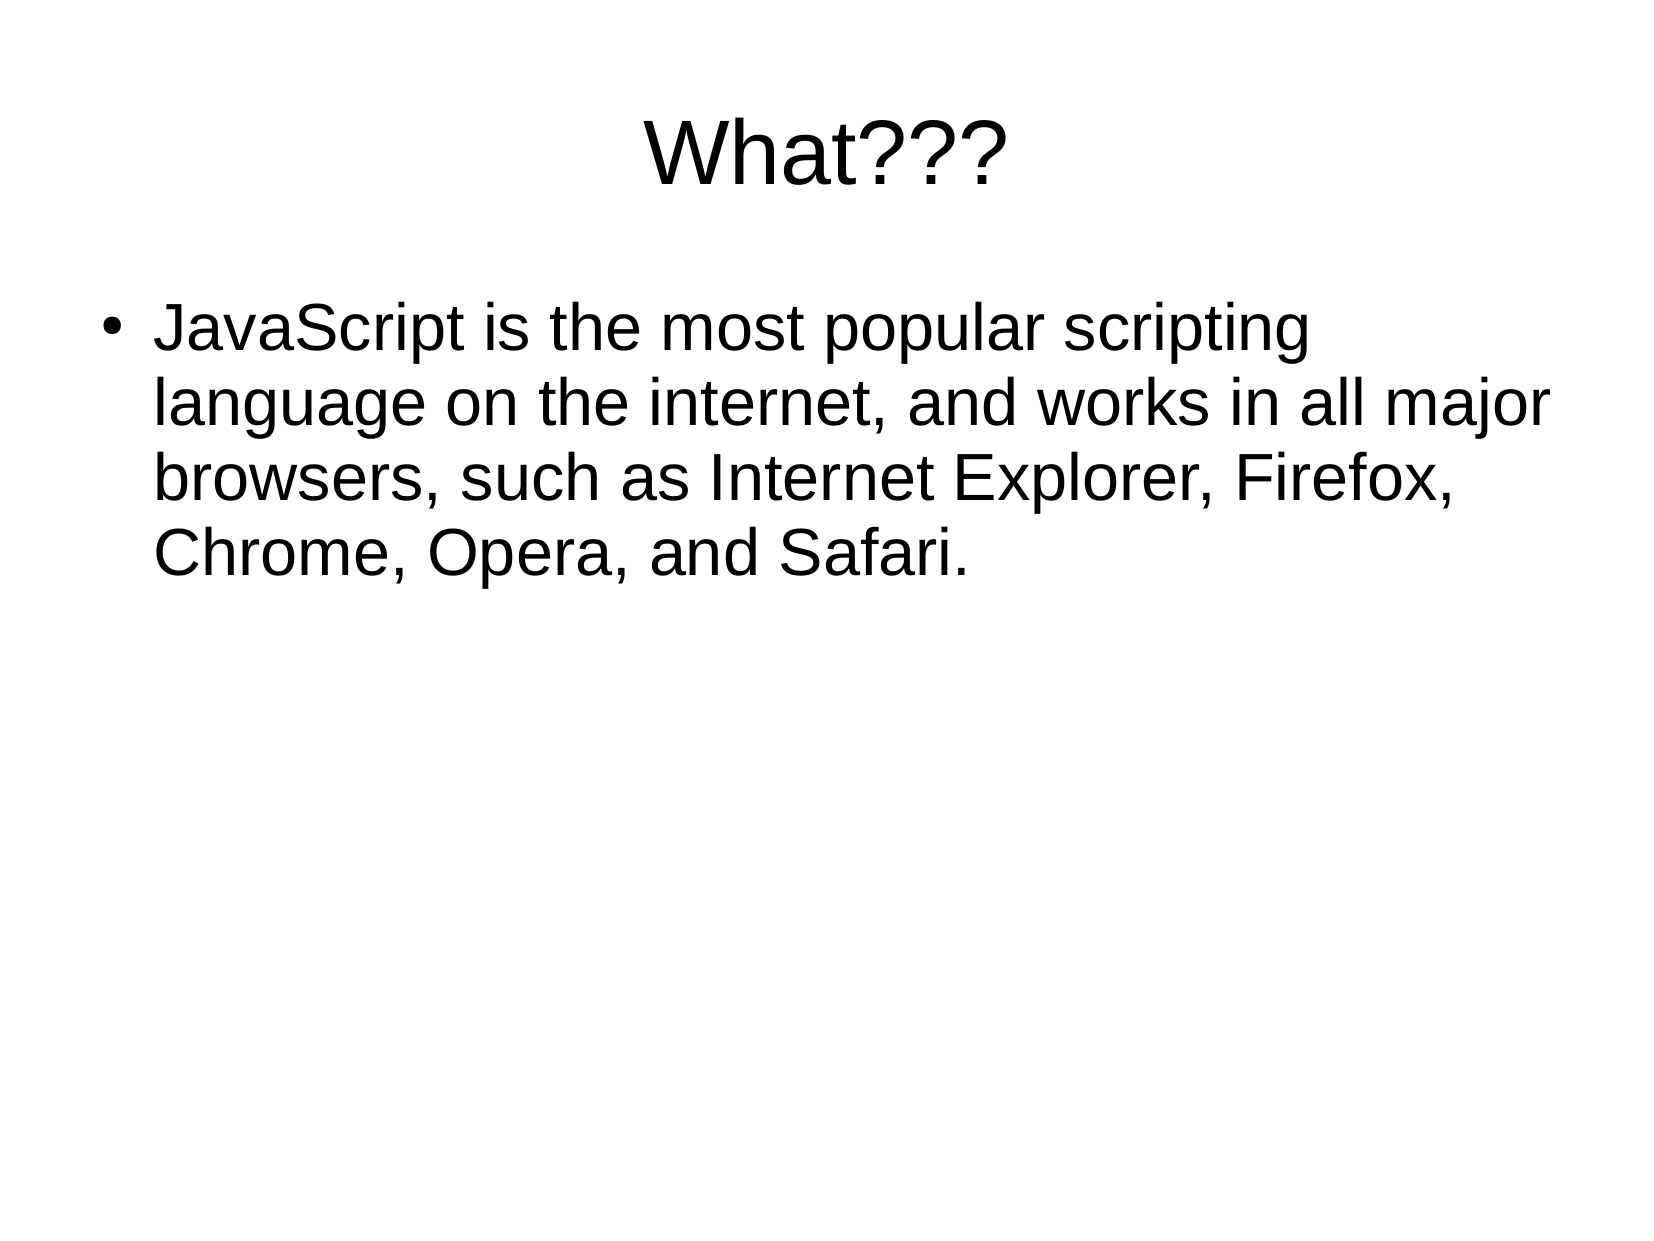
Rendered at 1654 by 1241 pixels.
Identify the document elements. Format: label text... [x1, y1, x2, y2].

title What??? [82, 49, 1571, 257]
list JavaScript is the most popular scripting language on the internet, and works in all major browsers, such as Internet Explorer, Firefox, Chrome, Opera, and Safari. [82, 290, 1571, 1109]
